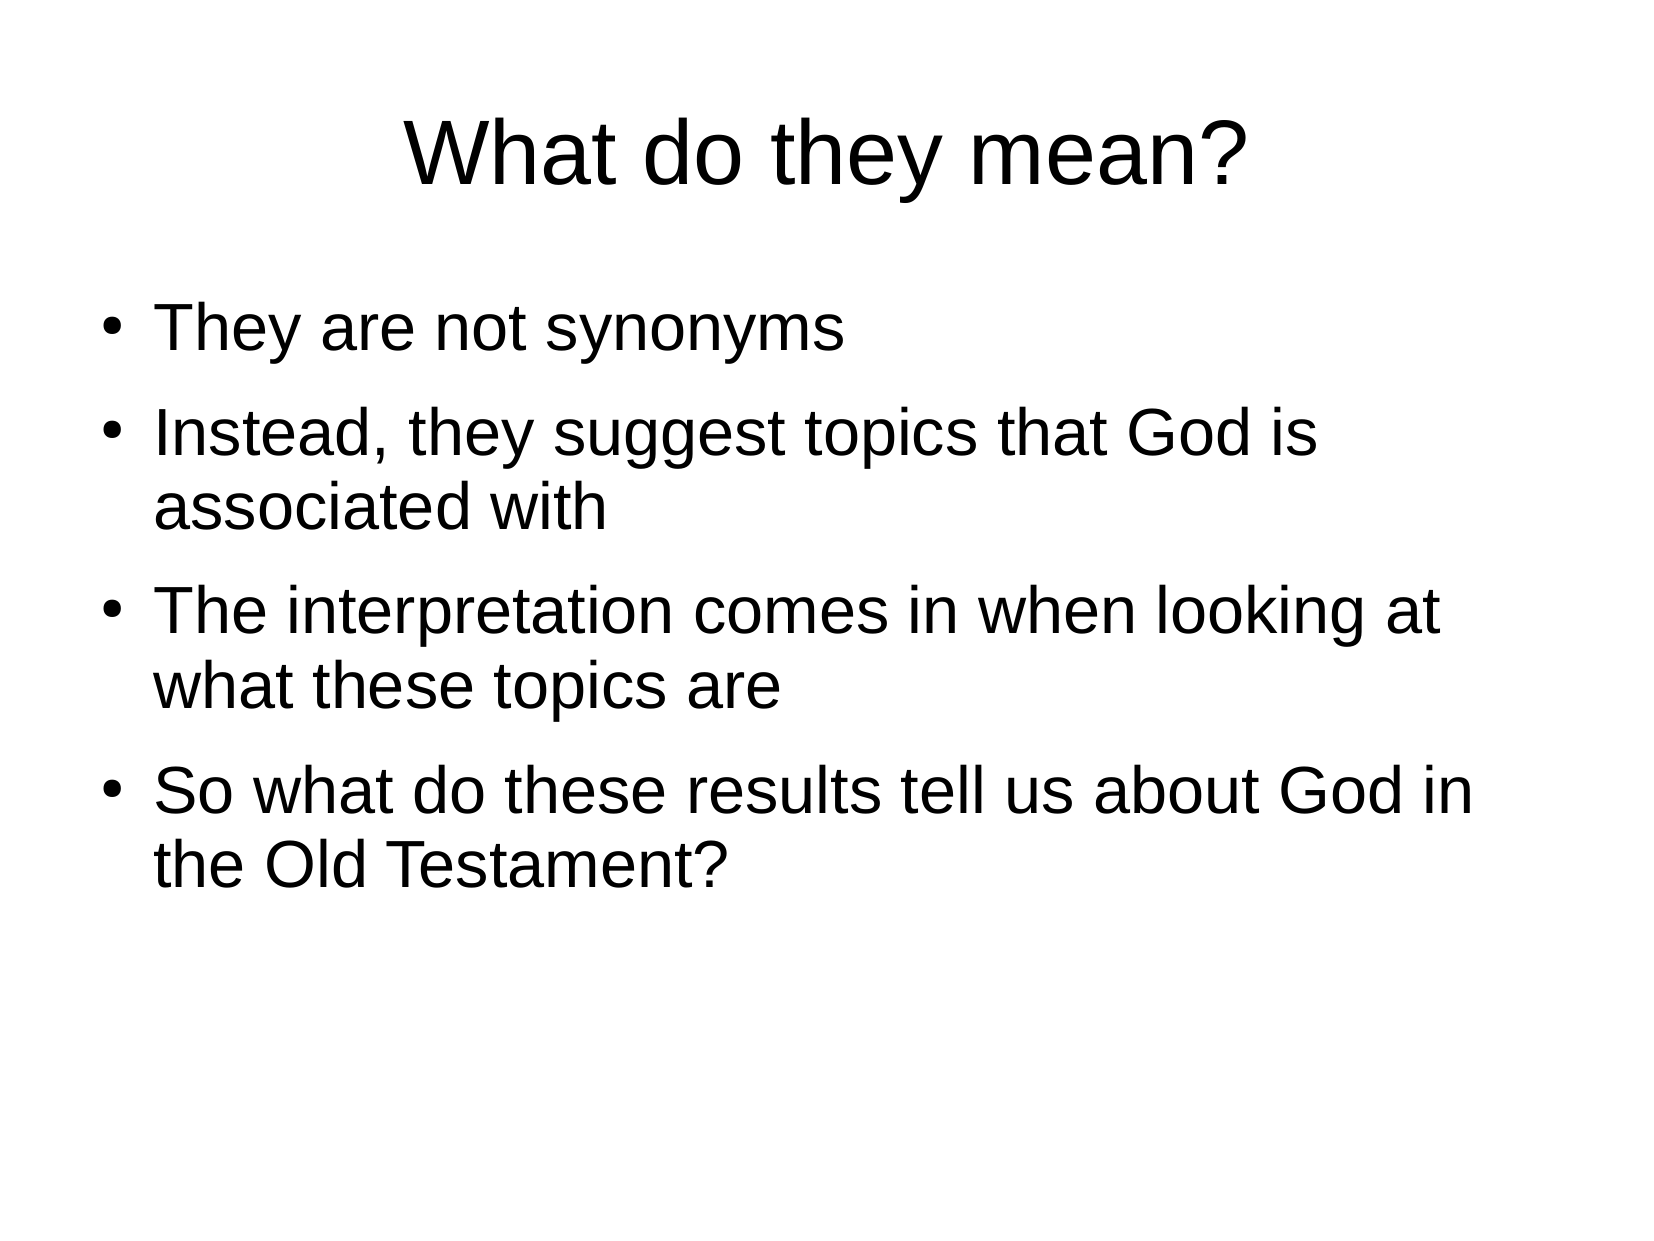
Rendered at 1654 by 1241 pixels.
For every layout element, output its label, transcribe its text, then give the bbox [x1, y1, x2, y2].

list They are not synonyms Instead, they suggest topics that God is associated with The interpretation comes in when looking at what these topics are So what do these results tell us about God in the Old Testament? [82, 290, 1571, 1010]
title What do they mean? [82, 49, 1571, 257]
